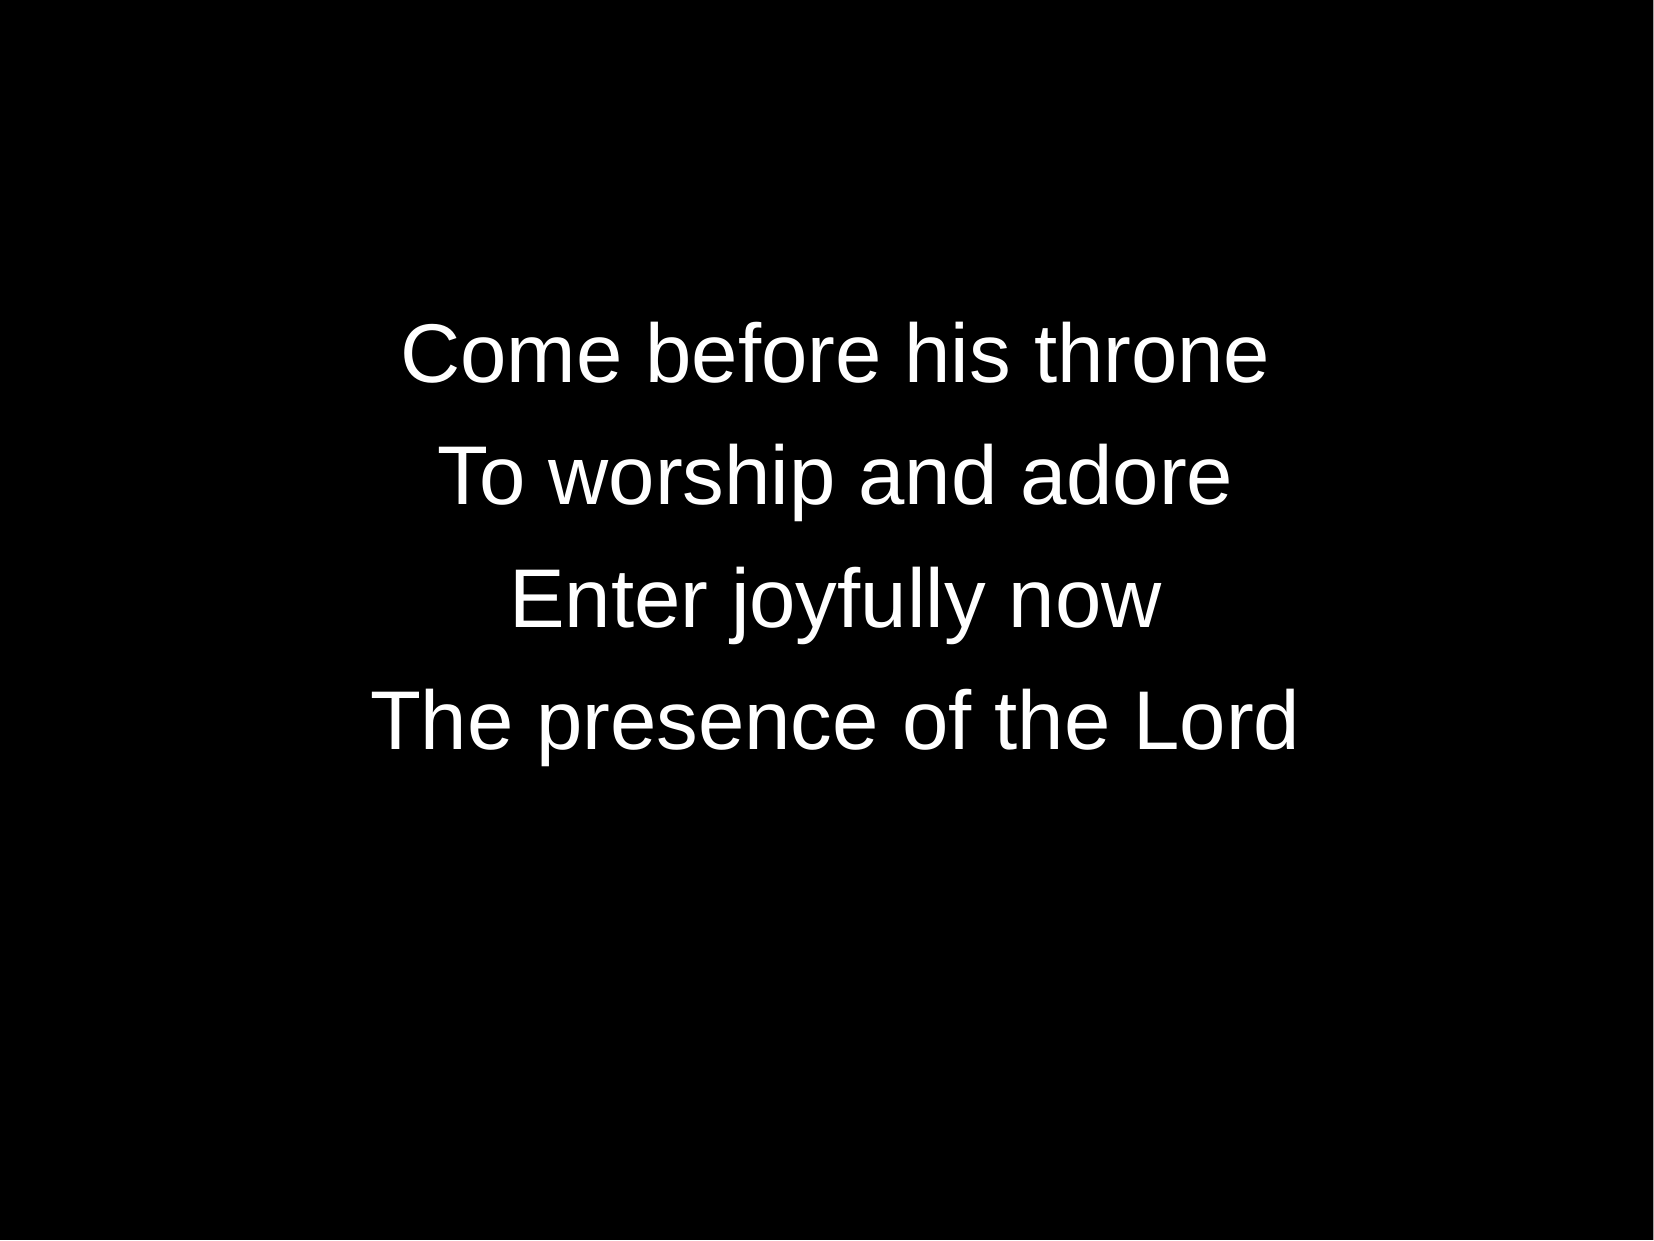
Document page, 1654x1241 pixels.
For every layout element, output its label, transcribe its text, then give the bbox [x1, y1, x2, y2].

list Come before his throne To worship and adore Enter joyfully now The presence of the Lord [0, 307, 1654, 1027]
